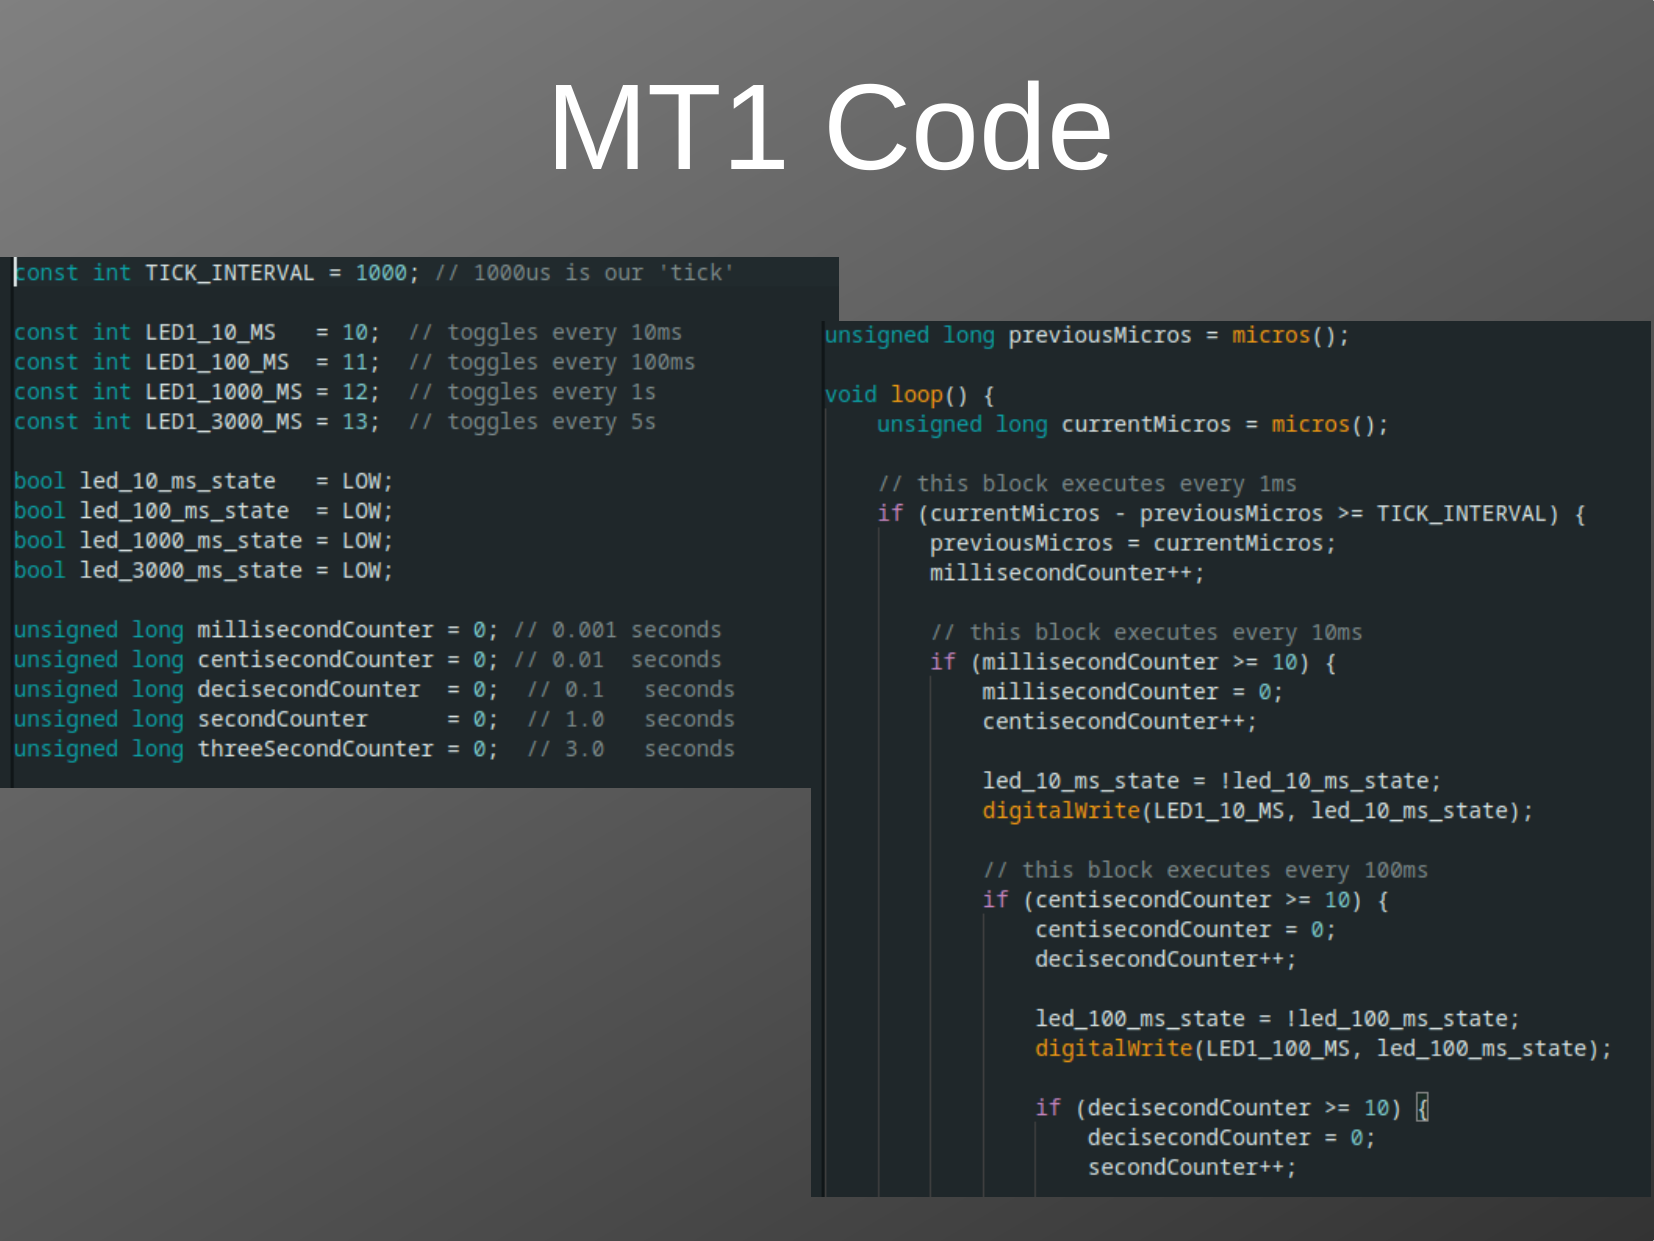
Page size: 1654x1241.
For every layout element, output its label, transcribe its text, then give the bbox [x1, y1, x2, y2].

picture [0, 257, 1651, 1197]
title MT1 Code [86, 29, 1576, 226]
